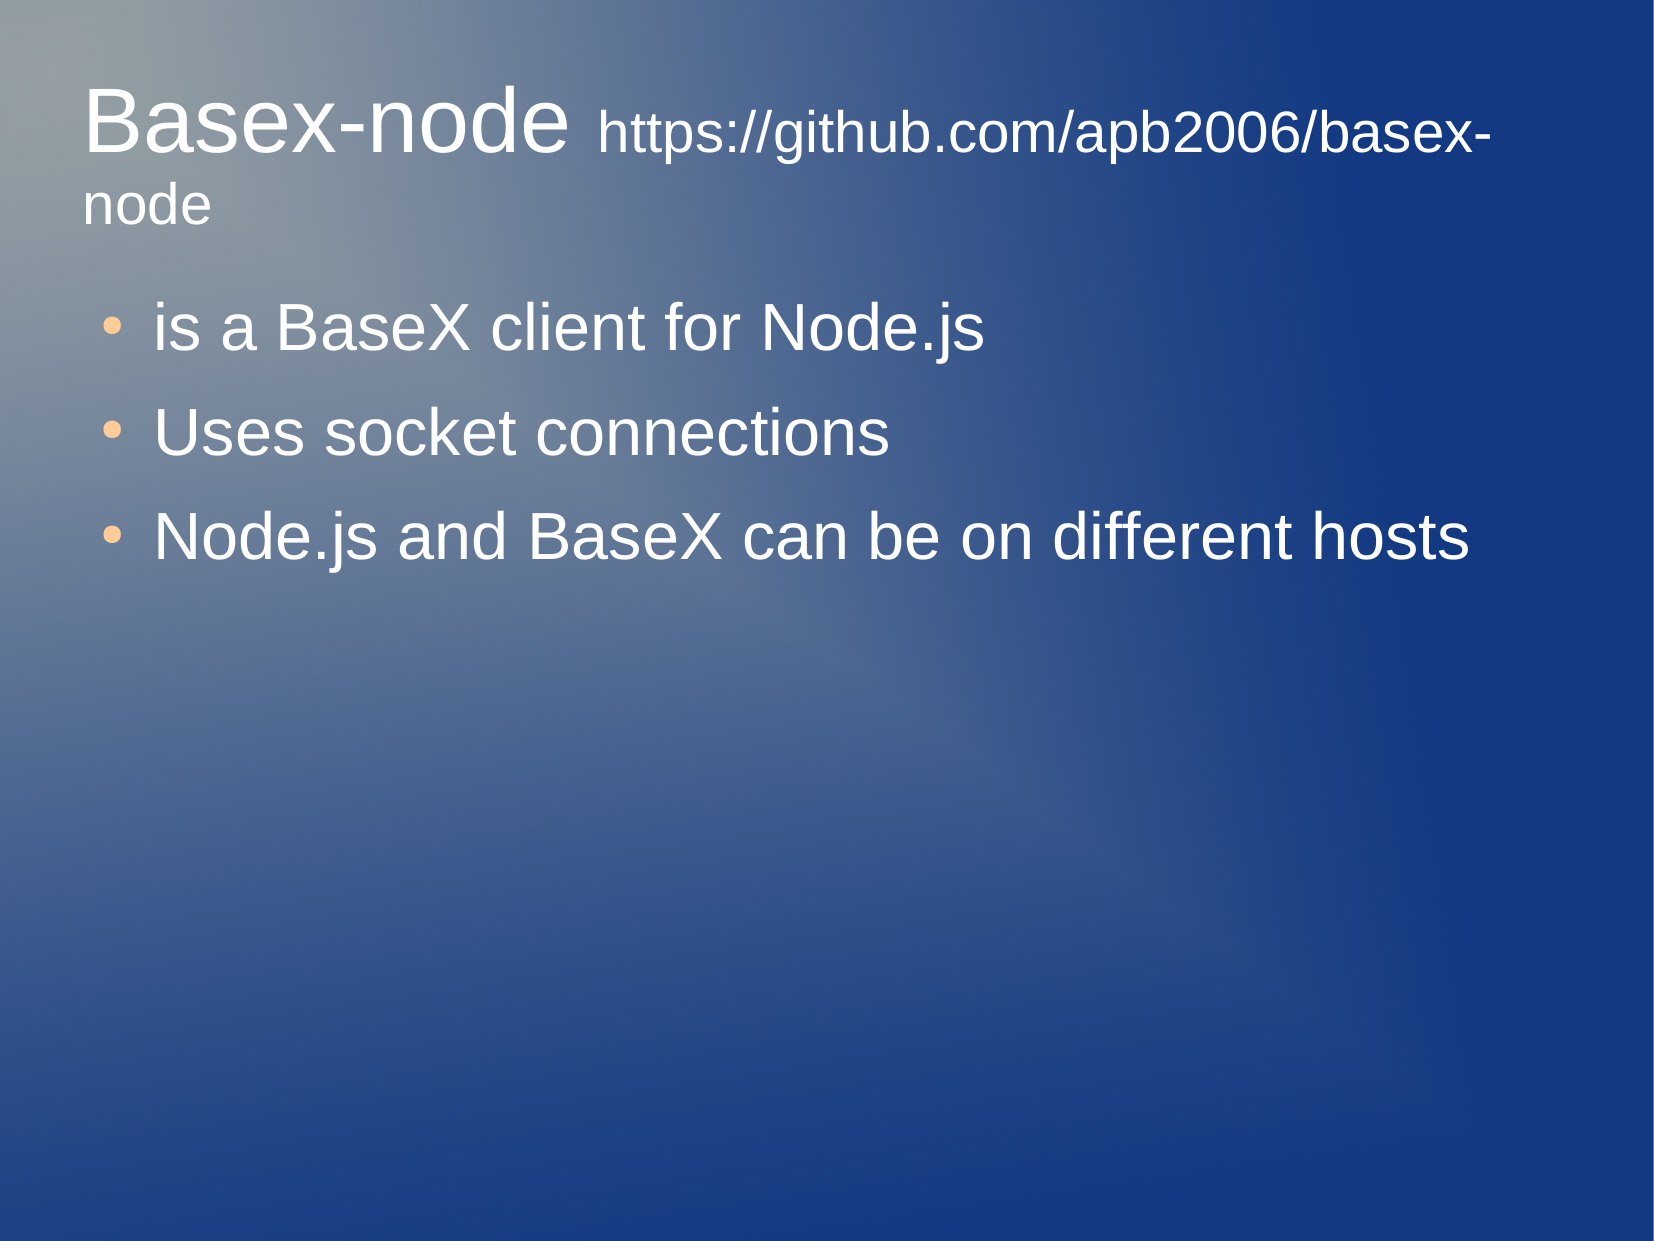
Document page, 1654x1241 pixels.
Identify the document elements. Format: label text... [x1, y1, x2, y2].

picture [0, 0, 1654, 1241]
list is a BaseX client for Node.js Uses socket connections Node.js and BaseX can be on different hosts [82, 290, 1571, 1094]
title Basex-node https://github.com/apb2006/basex-node [82, 56, 1571, 250]
